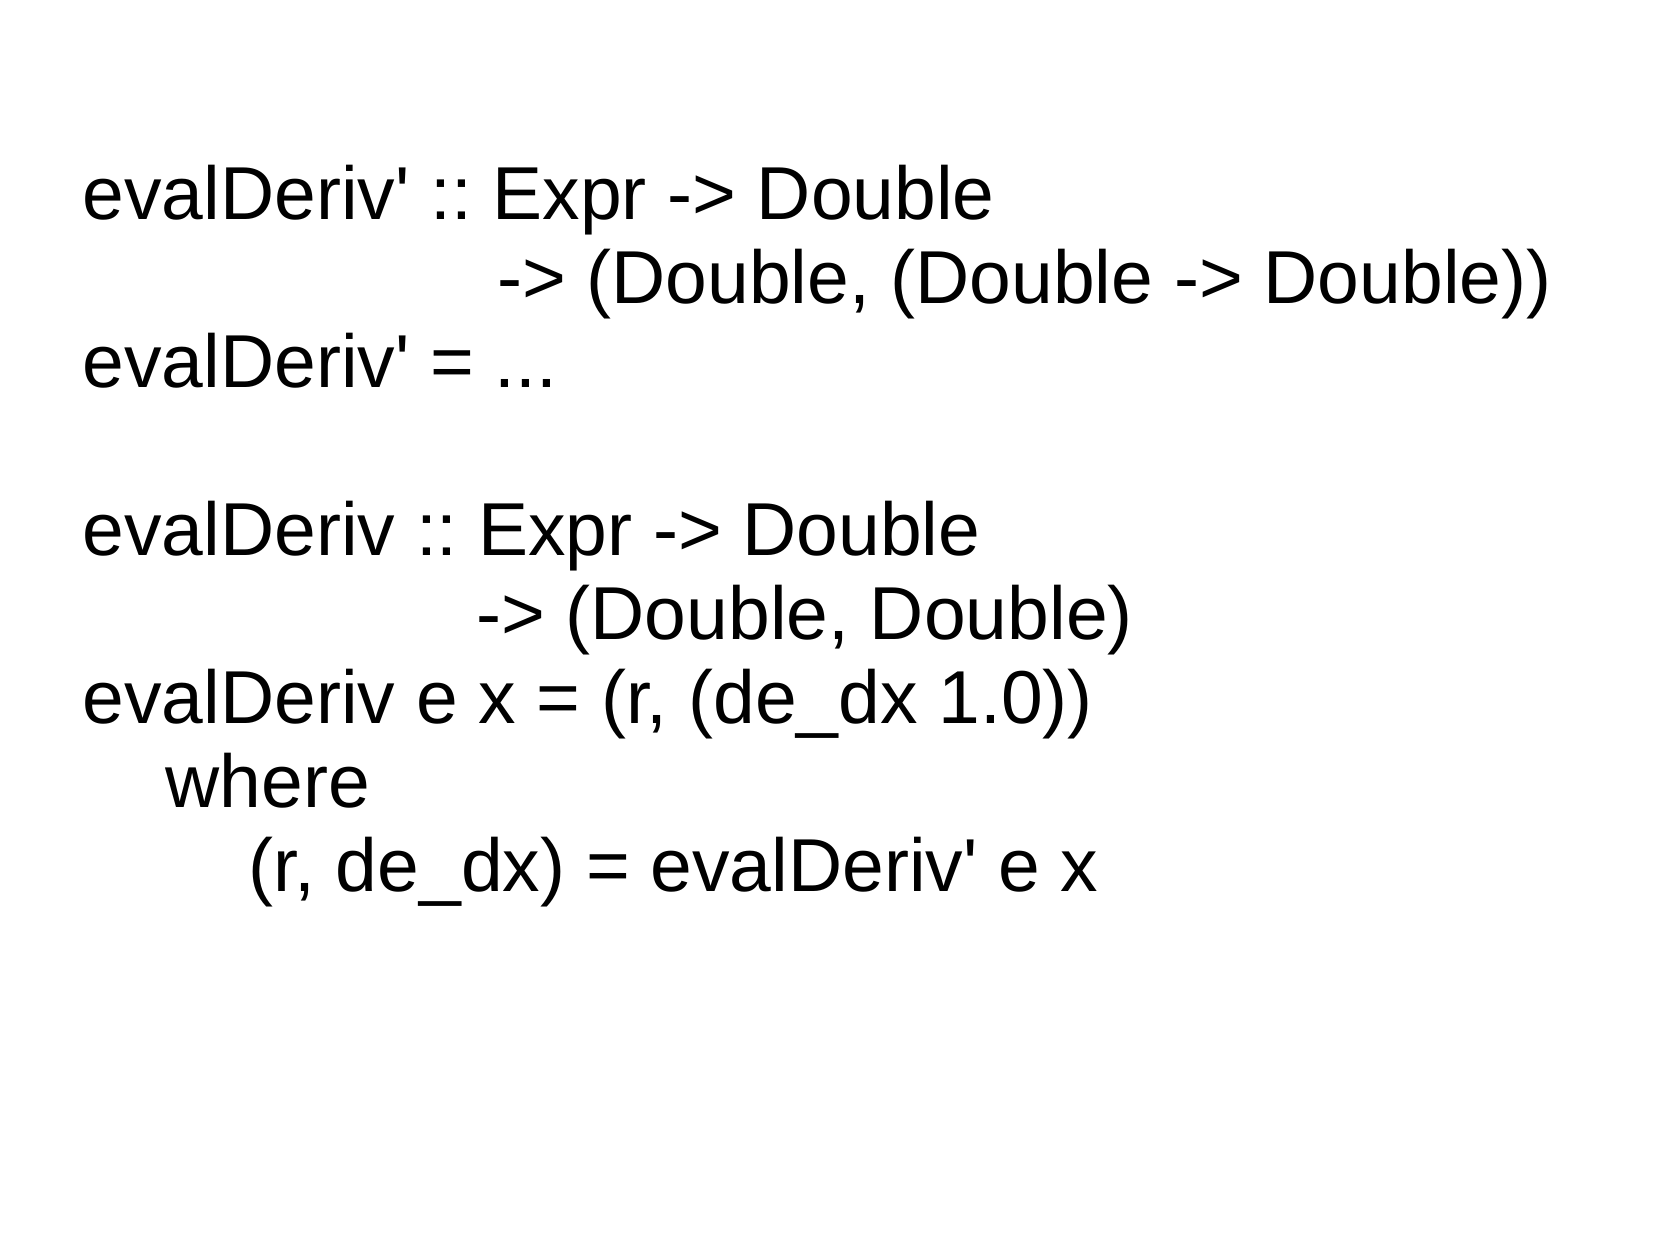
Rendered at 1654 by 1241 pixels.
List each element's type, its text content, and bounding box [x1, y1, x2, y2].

subtitle evalDeriv' :: Expr -> Double -> (Double, (Double -> Double)) evalDeriv' = ... evalDeriv :: Expr -> Double -> (Double, Double) evalDeriv e x = (r, (de_dx 1.0)) where (r, de_dx) = evalDeriv' e x [82, 49, 1571, 1010]
